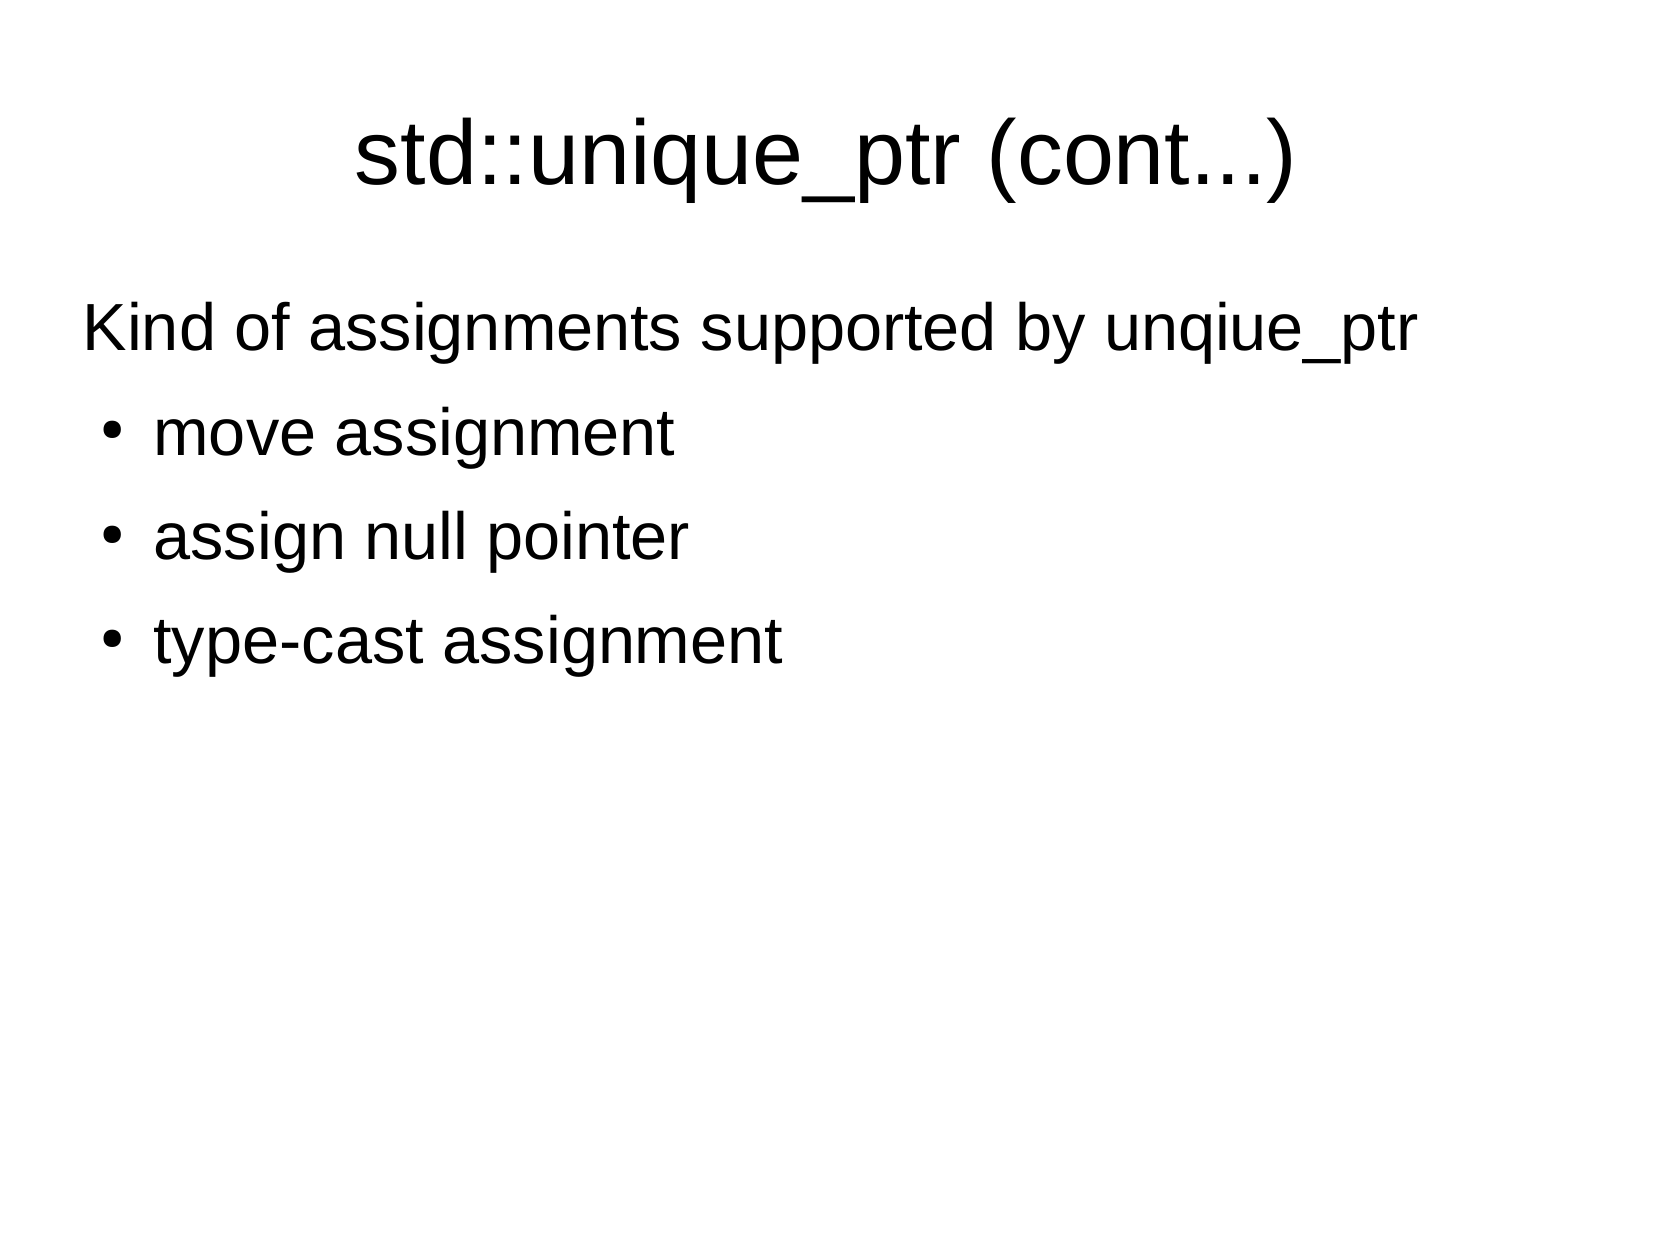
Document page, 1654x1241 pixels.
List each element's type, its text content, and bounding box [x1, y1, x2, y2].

title std::unique_ptr (cont...) [82, 49, 1571, 257]
list Kind of assignments supported by unqiue_ptr move assignment assign null pointer type-cast assignment [82, 290, 1571, 1010]
